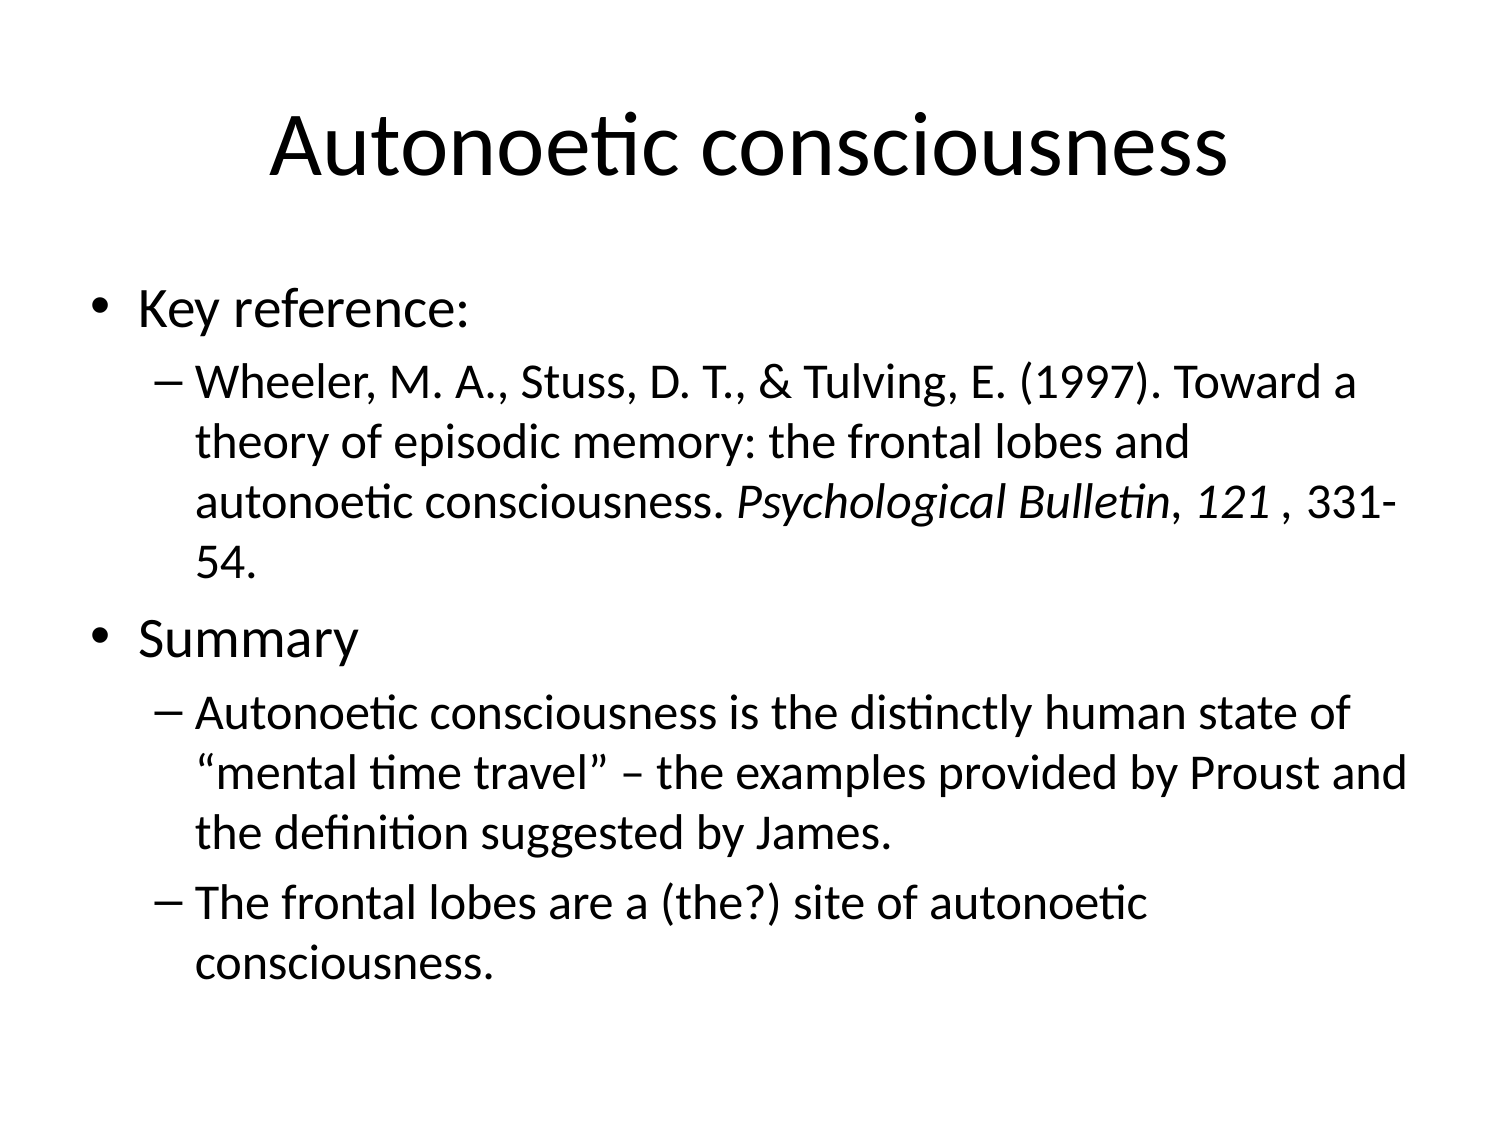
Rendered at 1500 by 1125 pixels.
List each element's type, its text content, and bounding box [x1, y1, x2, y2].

list Key reference: Wheeler, M. A., Stuss, D. T., & Tulving, E. (1997). Toward a theory of episodic memory: the frontal lobes and autonoetic consciousness. Psychological Bulletin, 121 , 331-54. Summary Autonoetic consciousness is the distinctly human state of “mental time travel” – the examples provided by Proust and the definition suggested by James. The frontal lobes are a (the?) site of autonoetic consciousness. [75, 262, 1425, 1005]
title Autonoetic consciousness [75, 45, 1425, 233]
